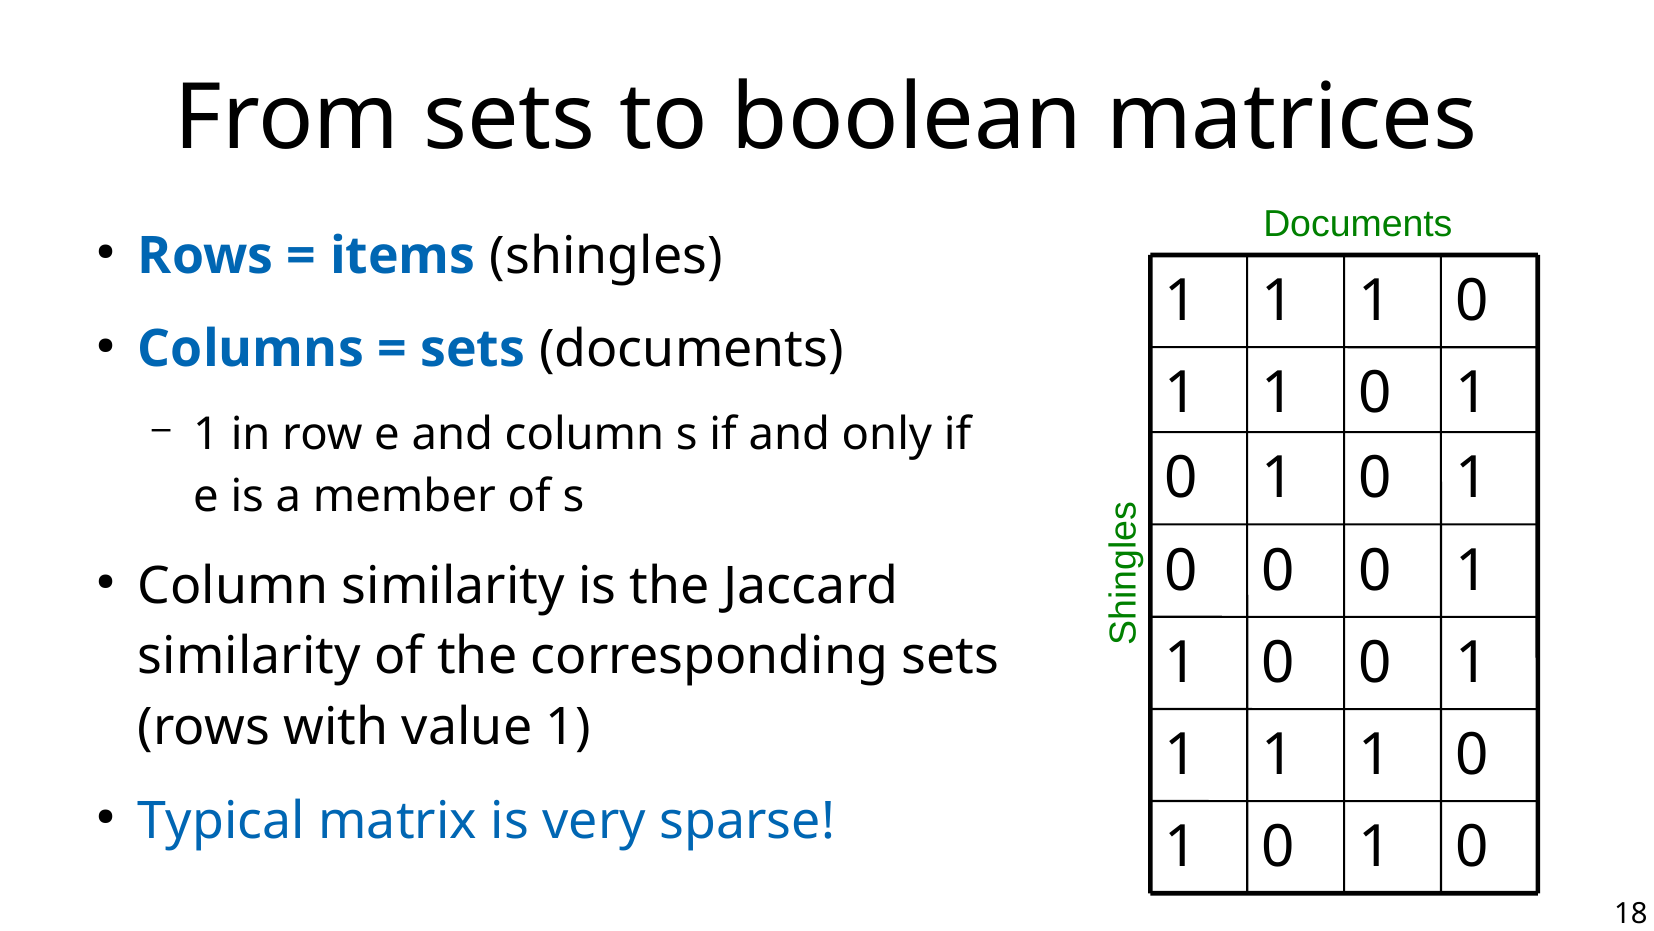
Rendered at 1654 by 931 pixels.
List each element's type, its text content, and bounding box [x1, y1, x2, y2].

text_box 0 [1346, 618, 1439, 708]
text_box 0 [1249, 803, 1343, 890]
text_box 0 [1346, 434, 1439, 523]
title From sets to boolean matrices [82, 1, 1571, 226]
text_box 1 [1249, 349, 1343, 431]
text_box 0 [1442, 258, 1535, 346]
text_box 1 [1153, 258, 1246, 346]
text_box 0 [1249, 618, 1343, 708]
text_box 1 [1153, 711, 1246, 800]
text_box Documents [1248, 191, 1468, 252]
text_box 1 [1153, 618, 1246, 707]
text_box 0 [1346, 349, 1439, 431]
text_box 1 [1442, 434, 1535, 523]
text_box 1 [1153, 349, 1246, 431]
list Rows = items (shingles) Columns = sets (documents) 1 in row e and column s if and only if e is a member of s Column similarity is the Jaccard similarity of the corresponding sets (rows with value 1) Typical matrix is very sparse! [82, 217, 1006, 865]
text_box 0 [1153, 434, 1246, 523]
text_box 1 [1346, 711, 1439, 800]
text_box 1 [1443, 618, 1535, 708]
text_box 1 [1443, 526, 1535, 615]
text_box 1 [1346, 258, 1439, 346]
text_box 0 [1443, 803, 1535, 890]
text_box 1 [1442, 349, 1535, 431]
text_box 1 [1249, 711, 1343, 800]
text_box 0 [1249, 526, 1343, 615]
text_box 0 [1153, 526, 1246, 615]
text_box 0 [1443, 711, 1535, 800]
text_box 1 [1249, 258, 1343, 346]
text_box 1 [1346, 803, 1439, 890]
text_box 1 [1249, 434, 1343, 523]
text_box Shingles [1090, 487, 1151, 660]
text_box 1 [1153, 803, 1246, 890]
text_box 0 [1346, 526, 1439, 615]
